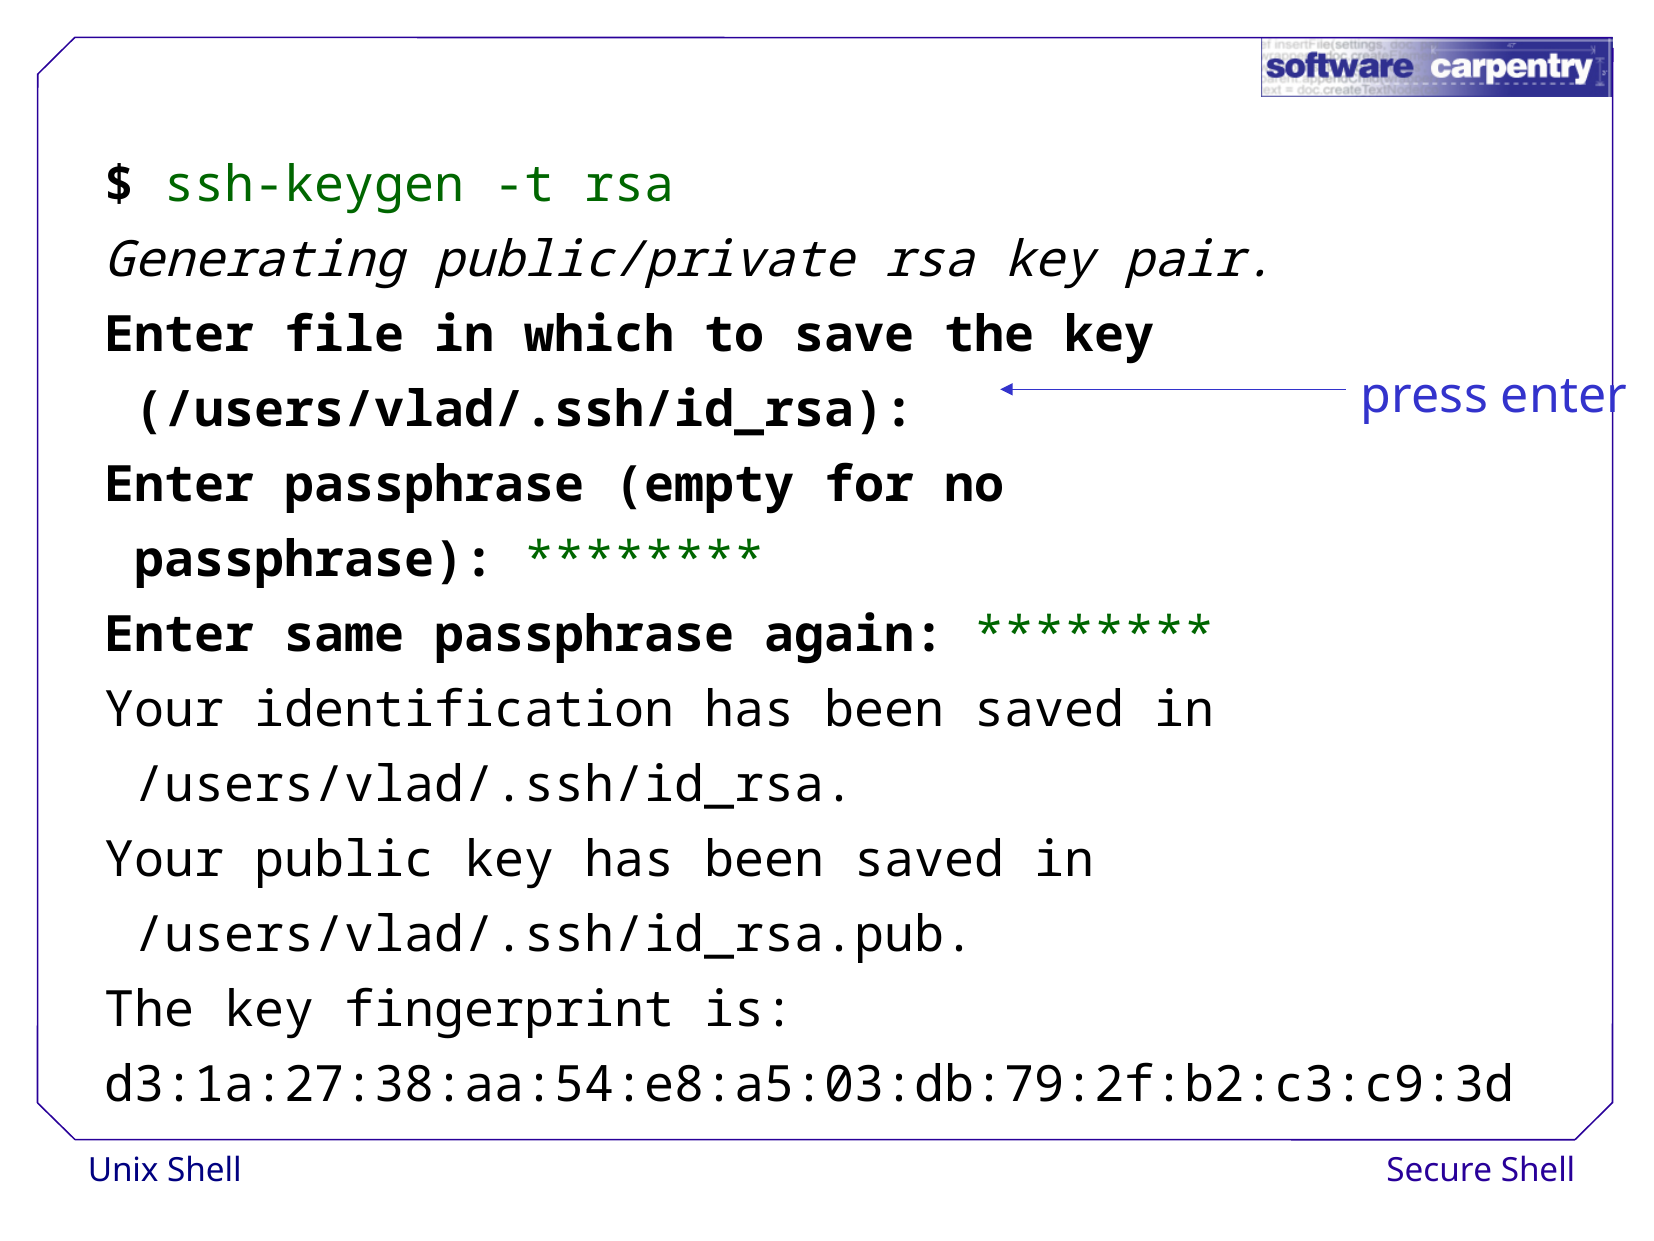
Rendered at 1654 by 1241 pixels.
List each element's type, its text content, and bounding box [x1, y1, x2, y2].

text_box $ ssh-keygen -t rsa Generating public/private rsa key pair. Enter file in which to save the key (/users/vlad/.ssh/id_rsa): Enter passphrase (empty for no passphrase): ******** Enter same passphrase again: ******** Your identification has been saved in /users/vlad/.ssh/id_rsa. Your public key has been saved in /users/vlad/.ssh/id_rsa.pub. The key fingerprint is: d3:1a:27:38:aa:54:e8:a5:03:db:79:2f:b2:c3:c9:3d [89, 128, 1512, 1121]
text_box press enter [1345, 340, 1654, 426]
picture [1261, 39, 1613, 97]
